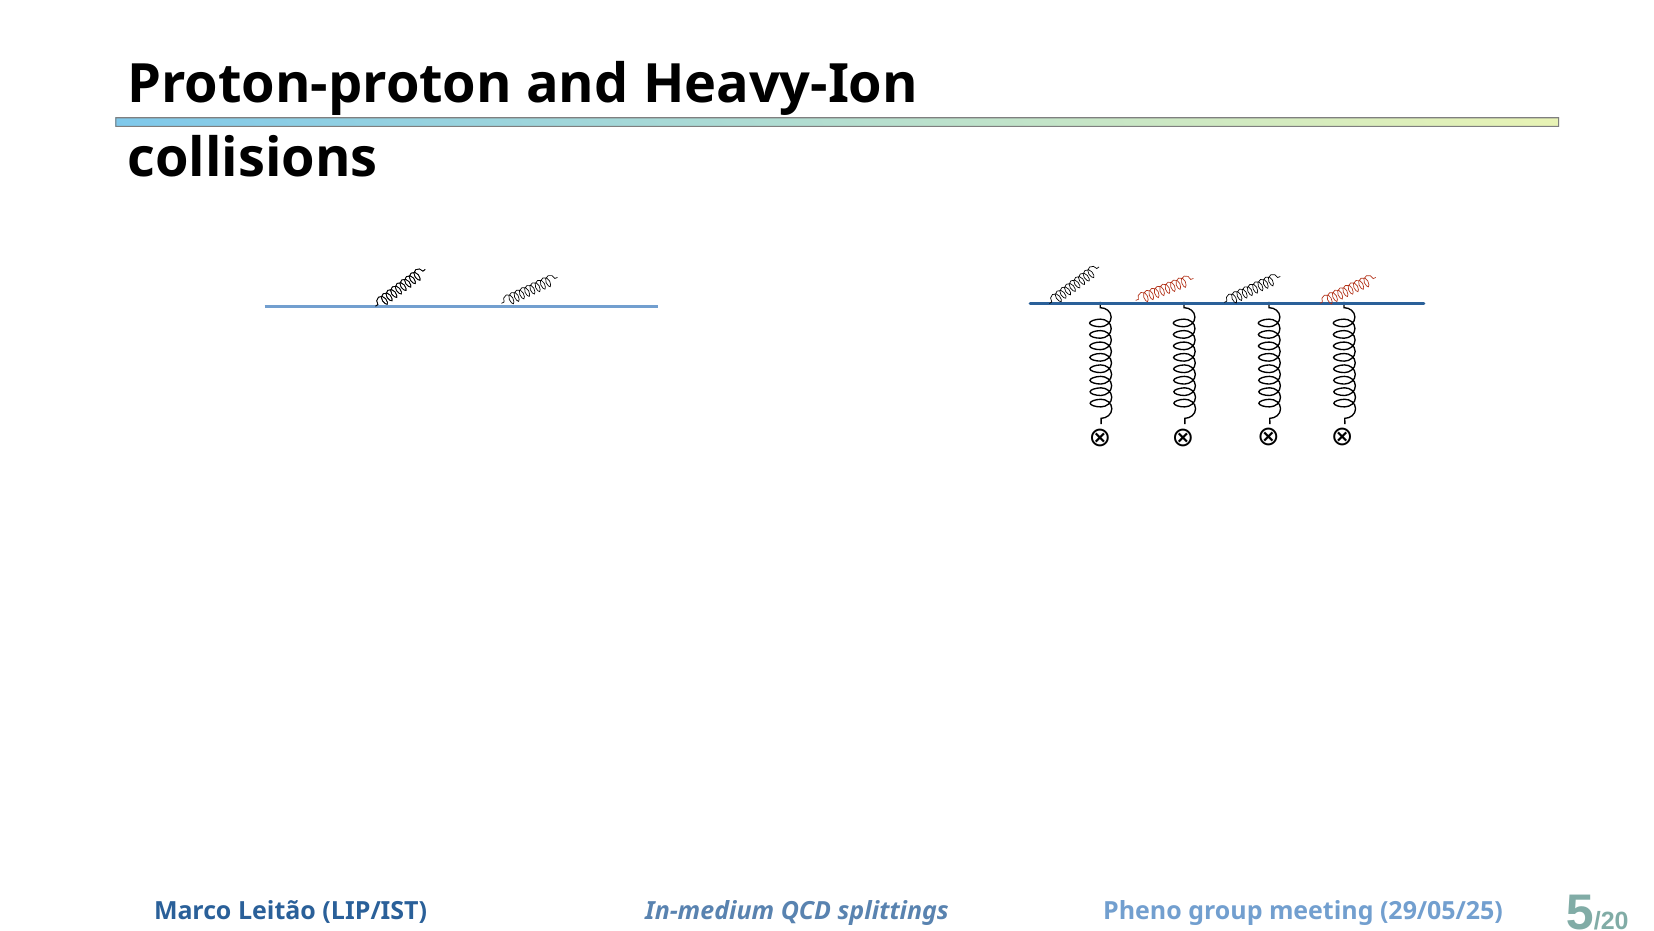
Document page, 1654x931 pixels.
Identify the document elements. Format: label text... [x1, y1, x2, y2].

picture [369, 262, 432, 314]
picture [1131, 271, 1198, 308]
text_box 5/20 [1541, 876, 1654, 931]
picture [496, 270, 563, 311]
text_box [115, 117, 1560, 127]
picture [1086, 297, 1115, 302]
picture [1043, 259, 1106, 311]
text_box ⊗ [1316, 413, 1373, 470]
text_box Pheno group meeting (29/05/25) [994, 885, 1541, 931]
picture [1170, 305, 1199, 414]
text_box ⊗ [1242, 413, 1299, 470]
text_box ⊗ [1156, 414, 1214, 471]
text_box Marco Leitão (LIP/IST) [0, 885, 487, 931]
picture [1086, 305, 1115, 414]
picture [1219, 269, 1286, 310]
text_box In-medium QCD splittings [487, 885, 994, 931]
text_box Proton-proton and Heavy-Ion collisions [112, 37, 1113, 183]
picture [1314, 270, 1381, 413]
picture [1170, 297, 1198, 302]
text_box ⊗ [1073, 414, 1131, 471]
picture [1255, 305, 1284, 413]
